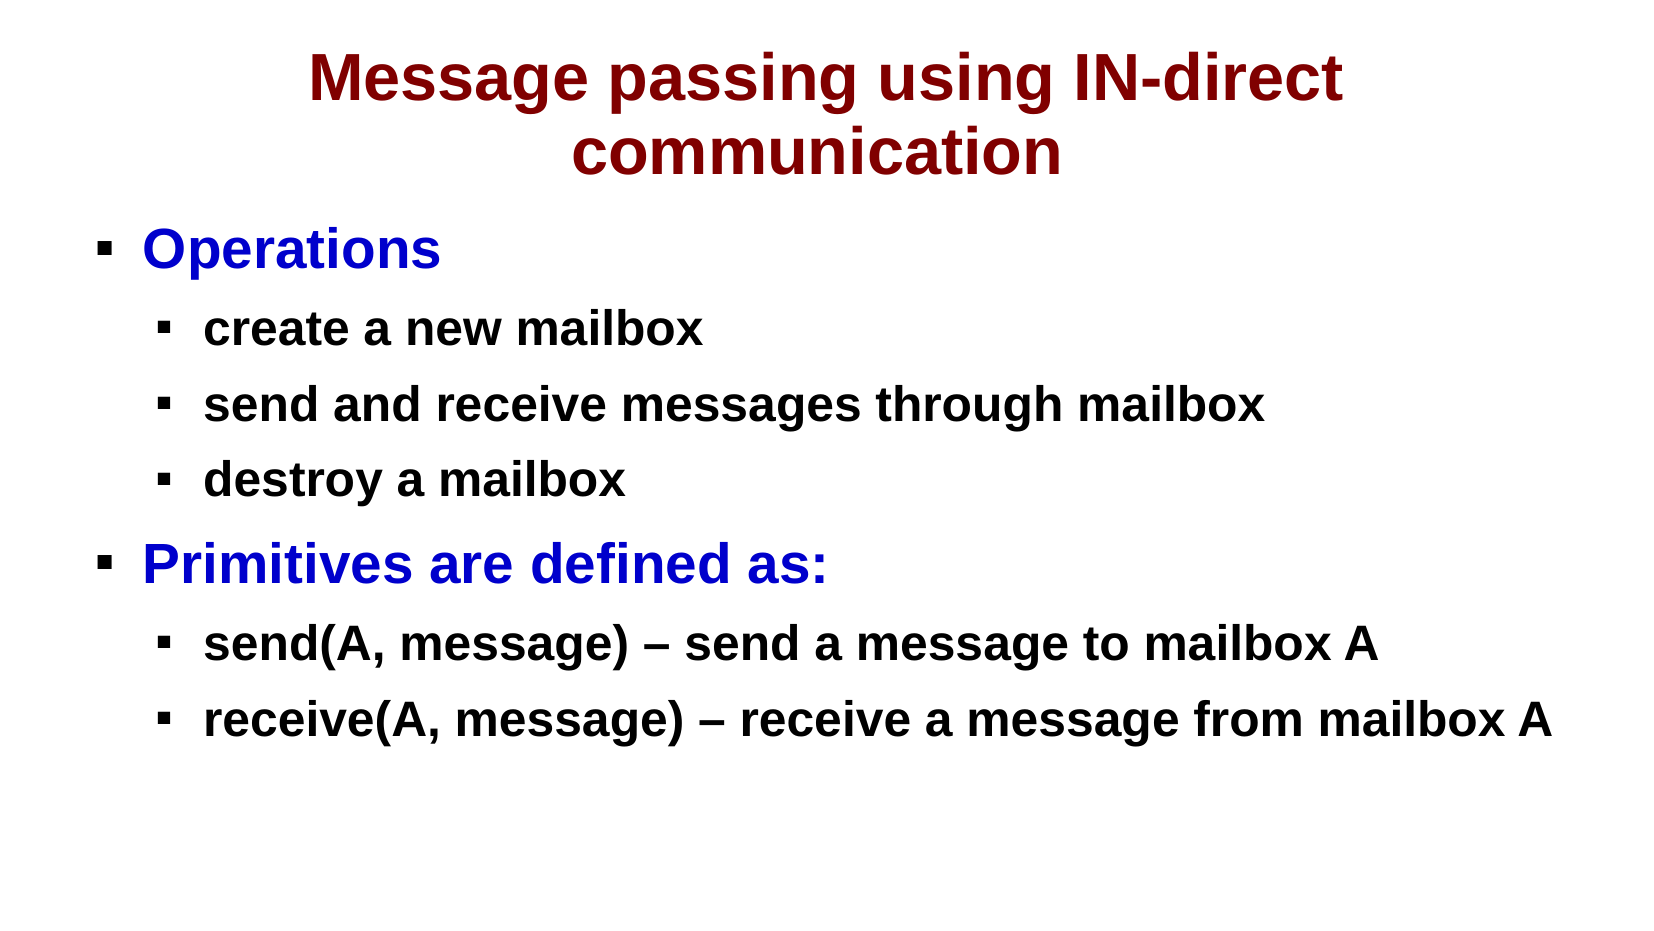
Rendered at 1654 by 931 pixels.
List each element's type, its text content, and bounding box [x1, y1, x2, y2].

list Operations create a new mailbox send and receive messages through mailbox destroy a mailbox Primitives are defined as: send(A, message) – send a message to mailbox A receive(A, message) – receive a message from mailbox A [82, 217, 1571, 757]
title Message passing using IN-direct communication [82, 36, 1571, 193]
